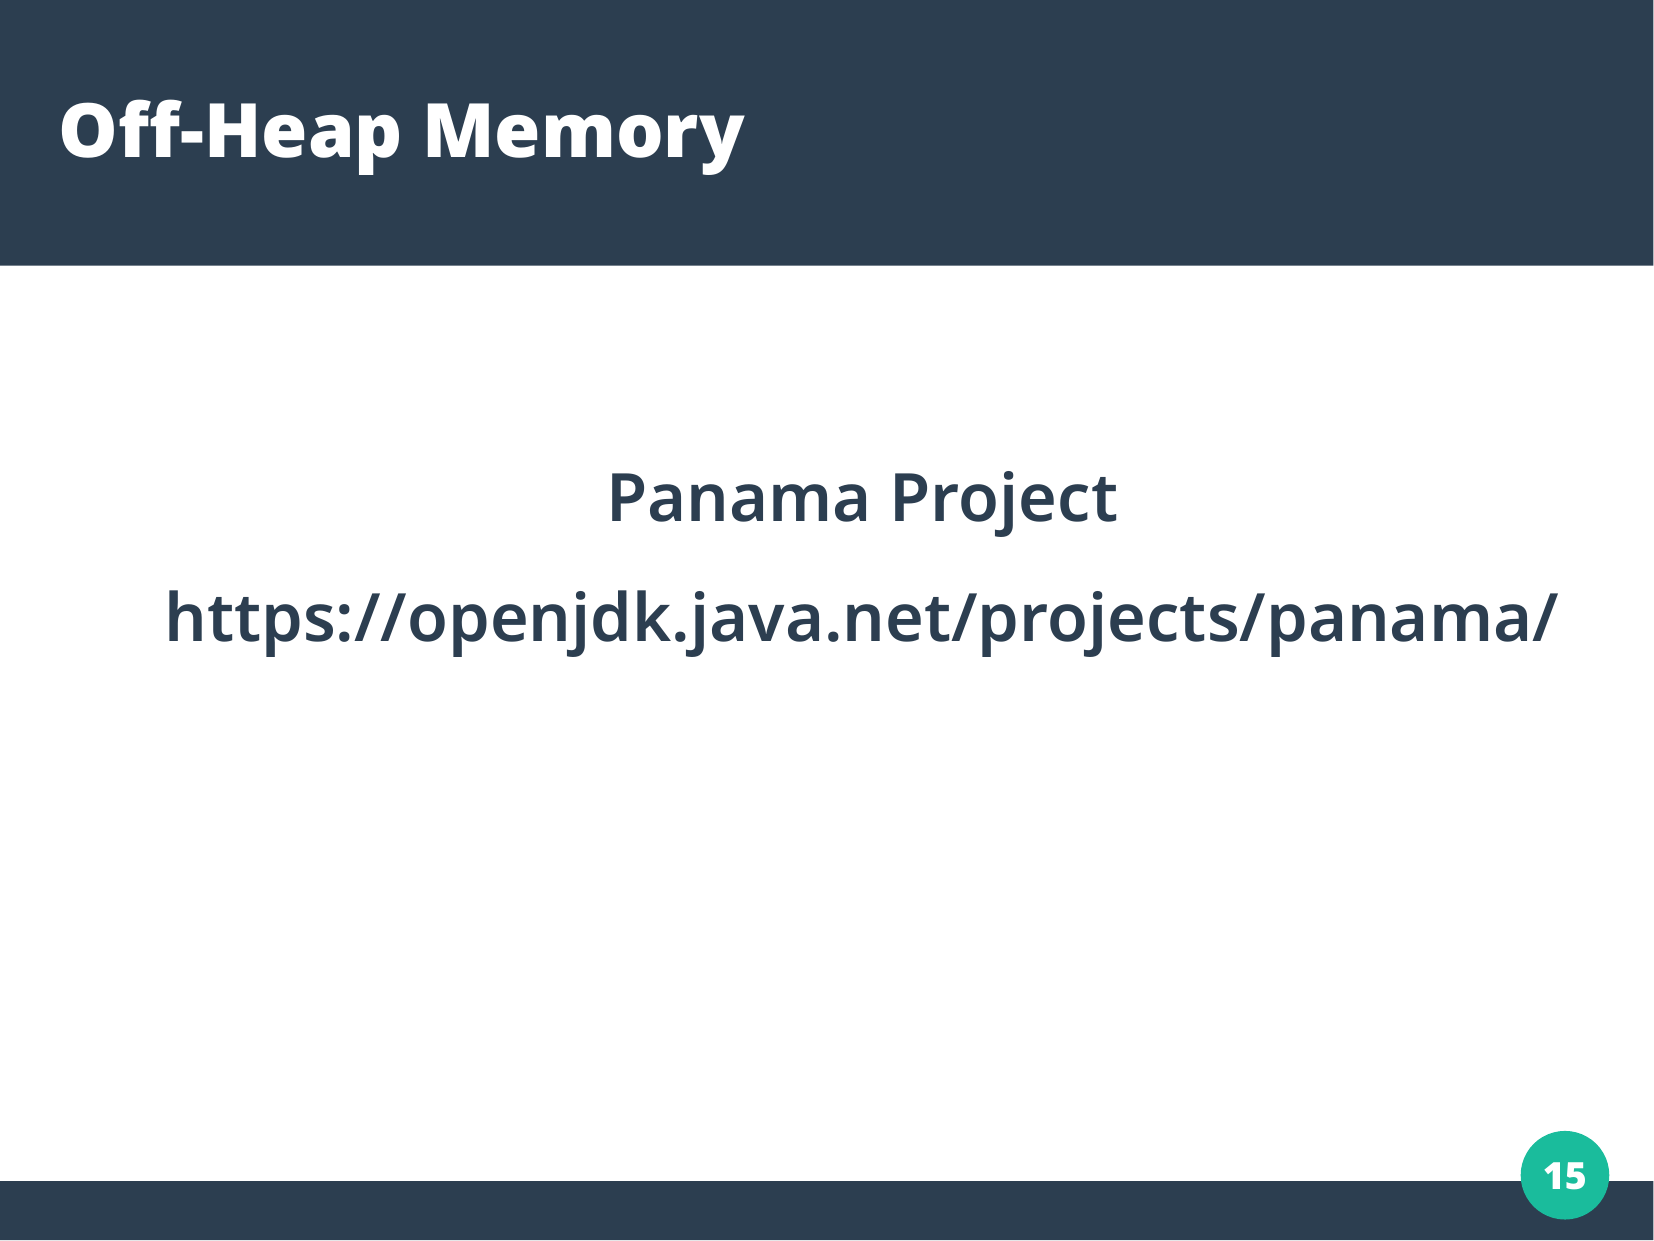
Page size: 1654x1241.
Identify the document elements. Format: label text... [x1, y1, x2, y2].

title Off-Heap Memory [59, 49, 1595, 207]
list Panama Project https://openjdk.java.net/projects/panama/ [59, 450, 1595, 1152]
